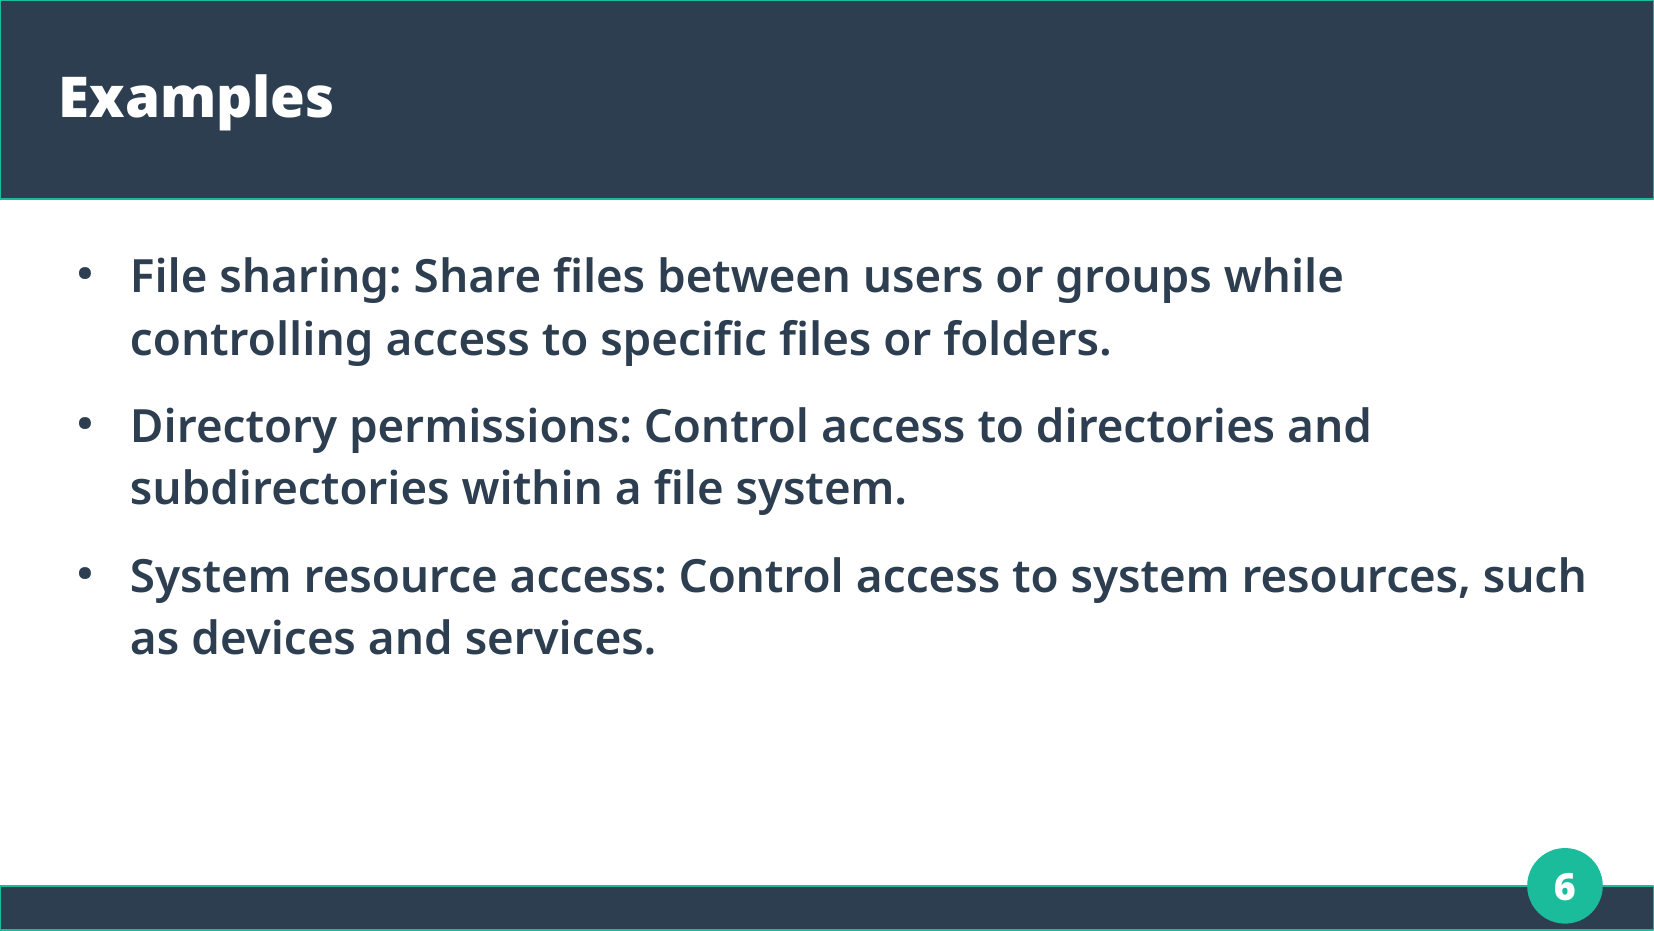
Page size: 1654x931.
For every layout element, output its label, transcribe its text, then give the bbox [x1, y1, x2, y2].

list File sharing: Share files between users or groups while controlling access to specific files or folders. Directory permissions: Control access to directories and subdirectories within a file system. System resource access: Control access to system resources, such as devices and services. [59, 243, 1595, 864]
title Examples [59, 37, 1595, 155]
